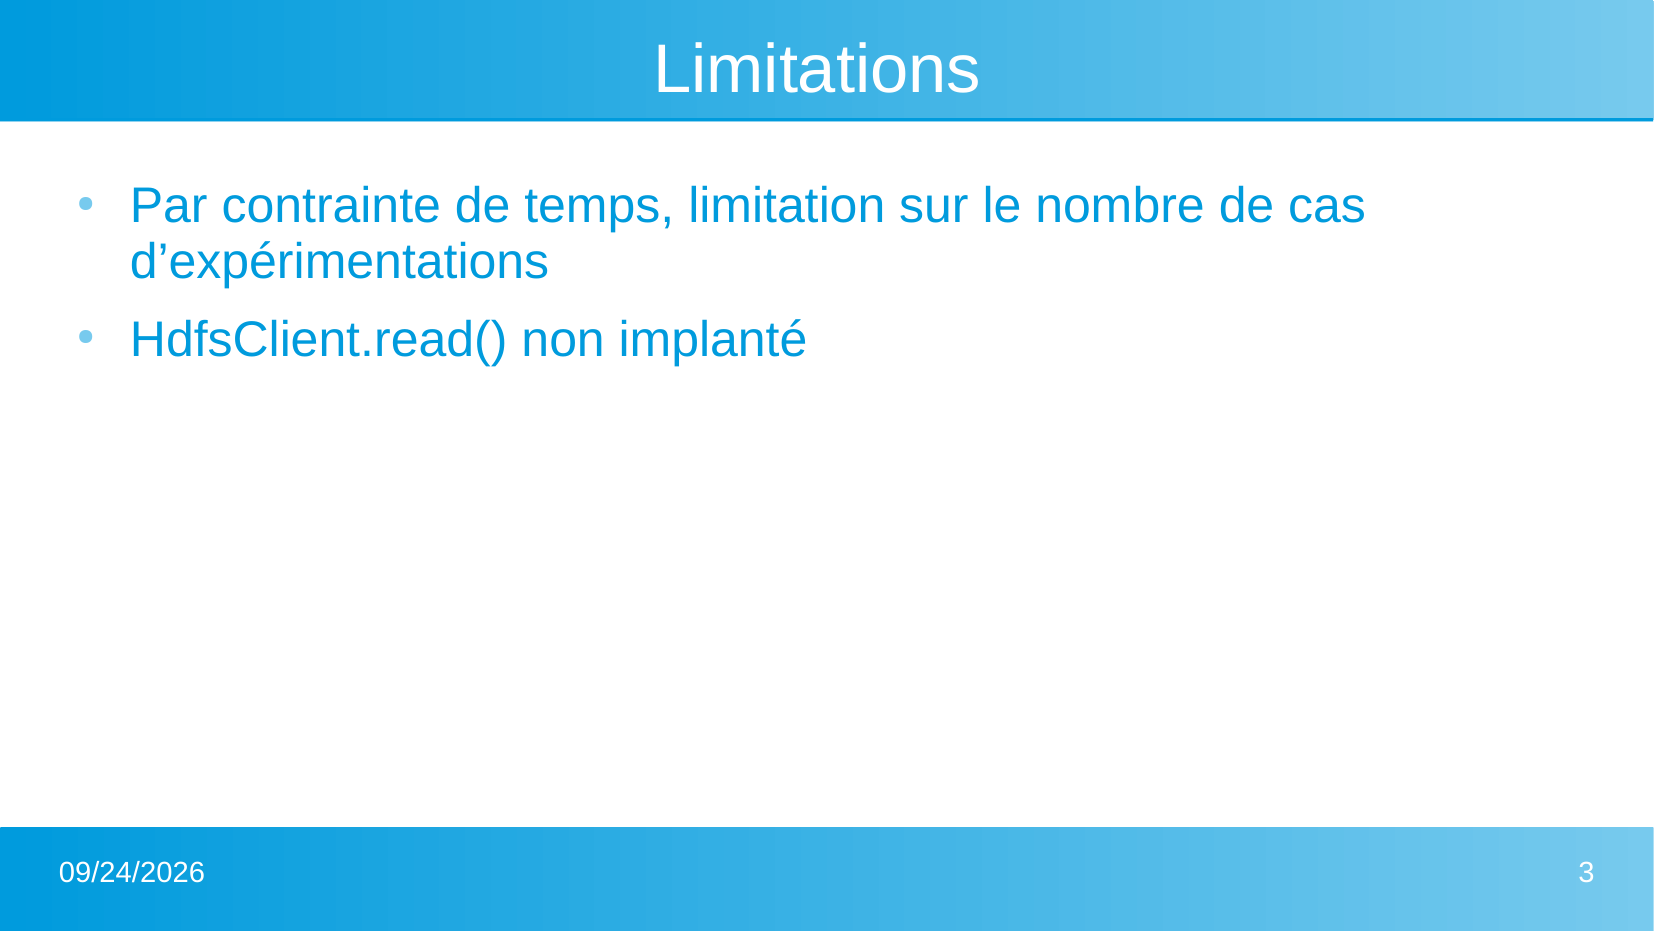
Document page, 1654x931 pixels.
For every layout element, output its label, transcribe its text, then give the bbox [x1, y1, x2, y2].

list Par contrainte de temps, limitation sur le nombre de cas d’expérimentations HdfsClient.read() non implanté [59, 177, 1595, 768]
title Limitations [59, 29, 1595, 108]
